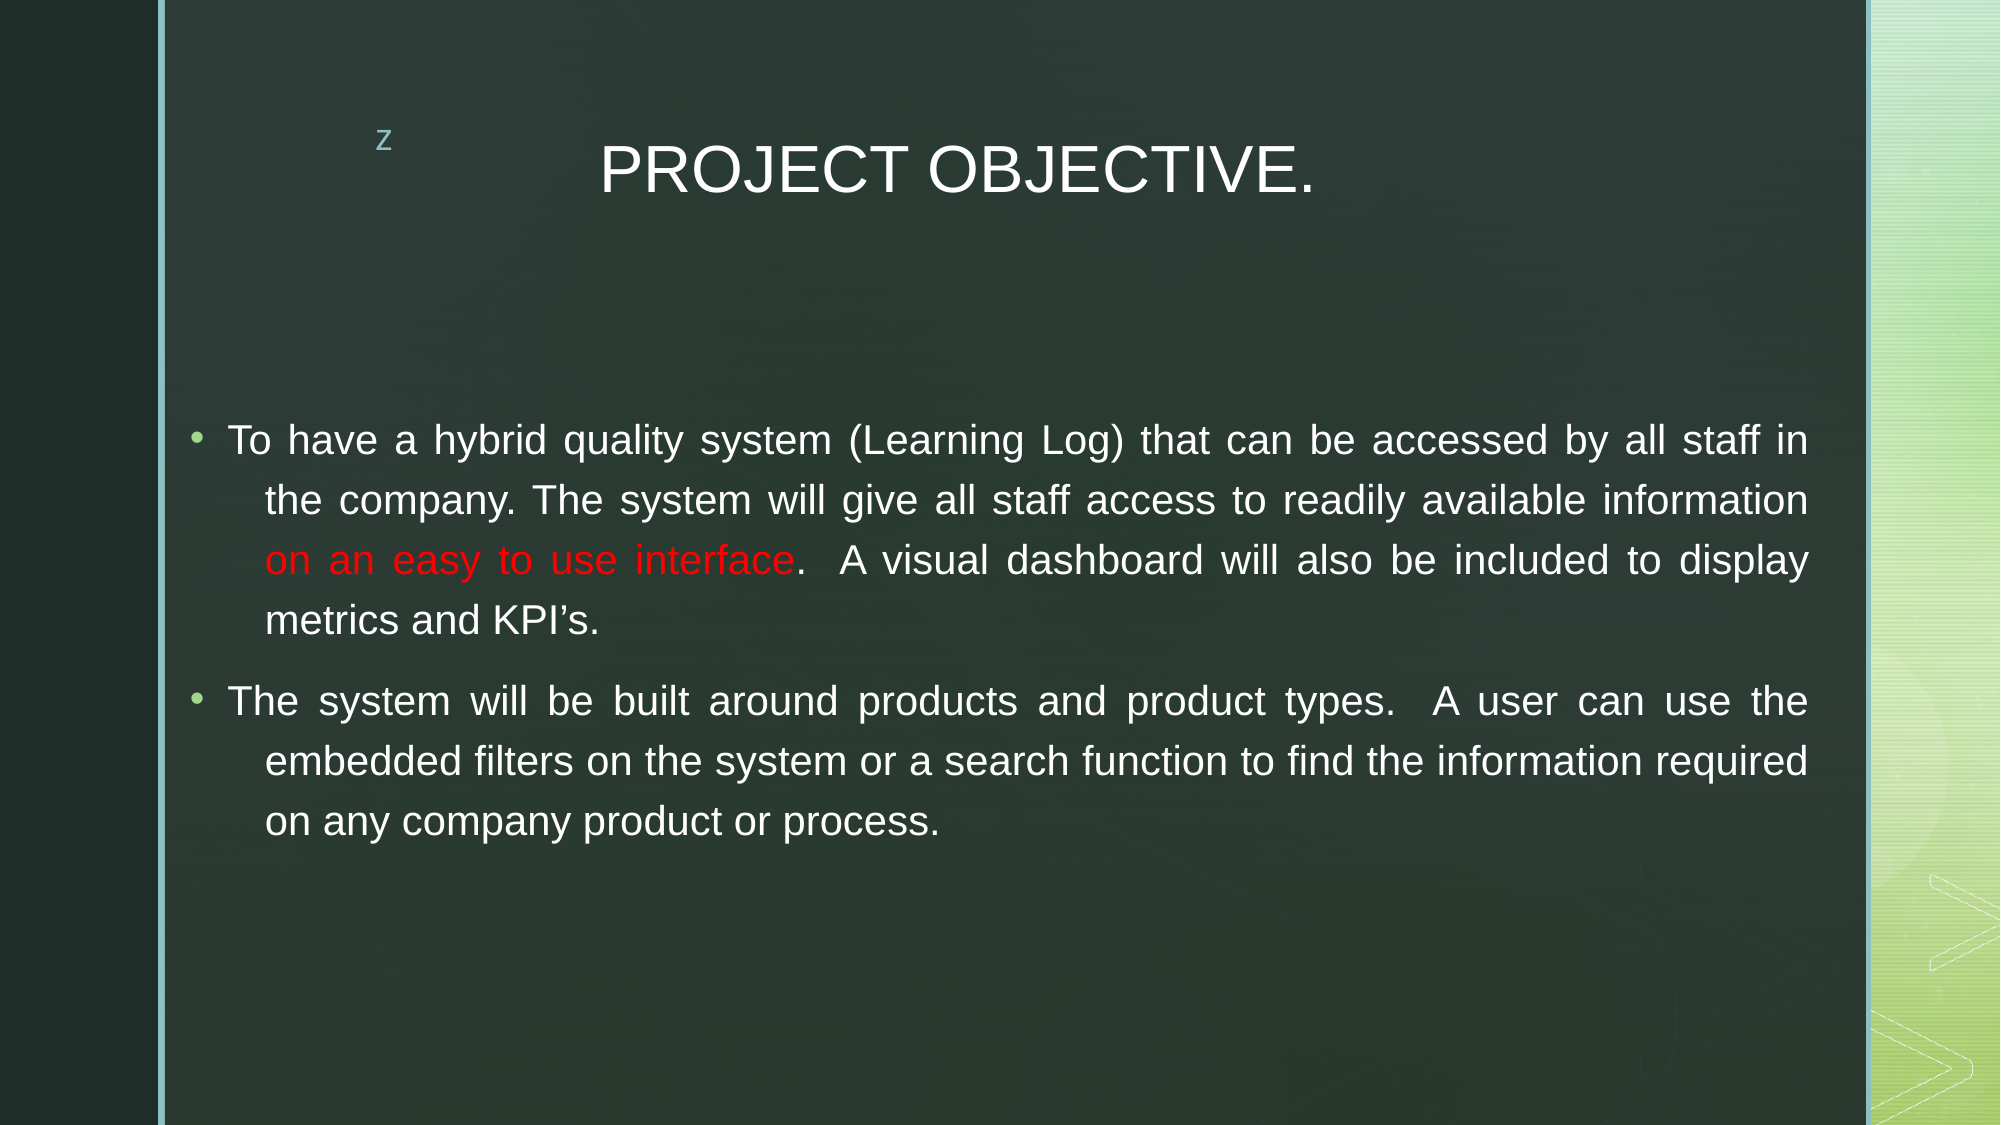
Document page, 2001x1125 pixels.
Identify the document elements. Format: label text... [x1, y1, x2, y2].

text_box Project Objective. [133, 127, 1784, 366]
text_box To have a hybrid quality system (Learning Log) that can be accessed by all staff in the company. The system will give all staff access to readily available information on an easy to use interface. A visual dashboard will also be included to display metrics and KPI’s. The system will be built around products and product types. A user can use the embedded filters on the system or a search function to find the information required on any company product or process. [174, 394, 1825, 901]
